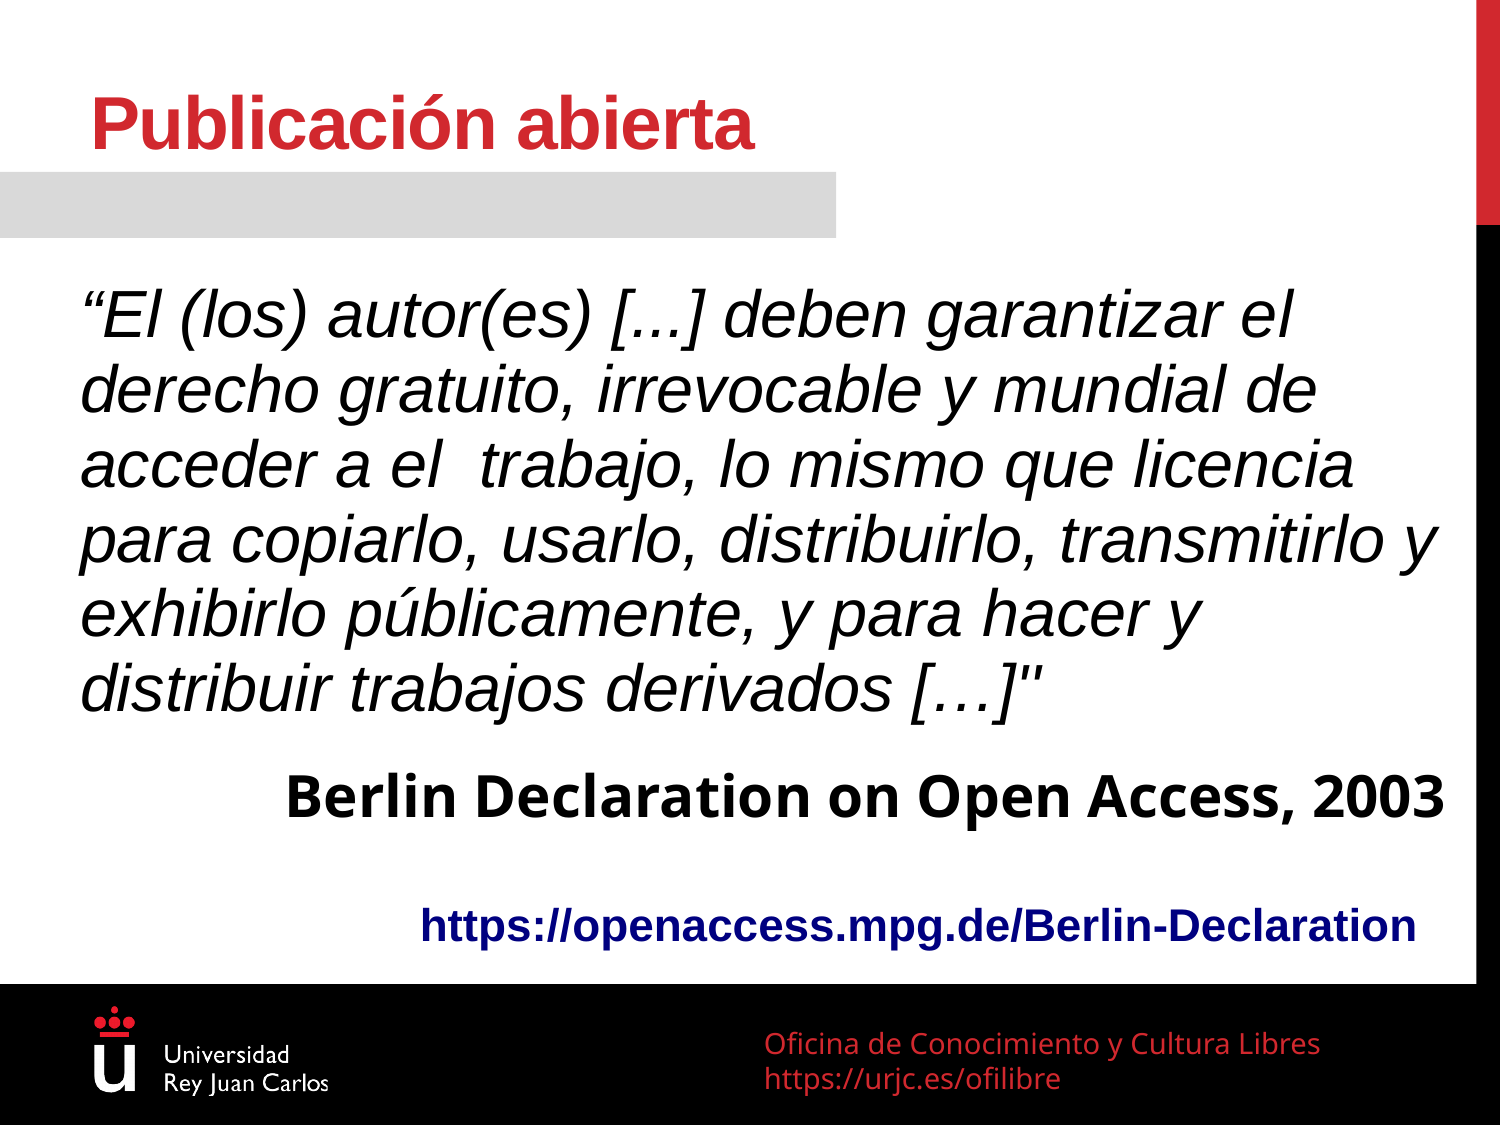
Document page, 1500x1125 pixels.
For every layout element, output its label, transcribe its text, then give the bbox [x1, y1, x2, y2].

text_box Oficina de Conocimiento y Cultura Libres https://urjc.es/ofilibre [748, 1017, 1500, 1125]
text_box https://openaccess.mpg.de/Berlin-Declaration [405, 892, 1441, 961]
title [75, 172, 1026, 250]
text_box “El (los) autor(es) [...] deben garantizar el derecho gratuito, irrevocable y mundial de acceder a el trabajo, lo mismo que licencia para copiarlo, usarlo, distribuirlo, transmitirlo y exhibirlo públicamente, y para hacer y distribuir trabajos derivados […]'' Berlin Declaration on Open Access, 2003 [65, 270, 1461, 831]
text_box [0, 171, 837, 238]
picture [94, 1006, 328, 1096]
text_box [0, 984, 1500, 1125]
text_box Publicación abierta [0, 24, 1326, 172]
